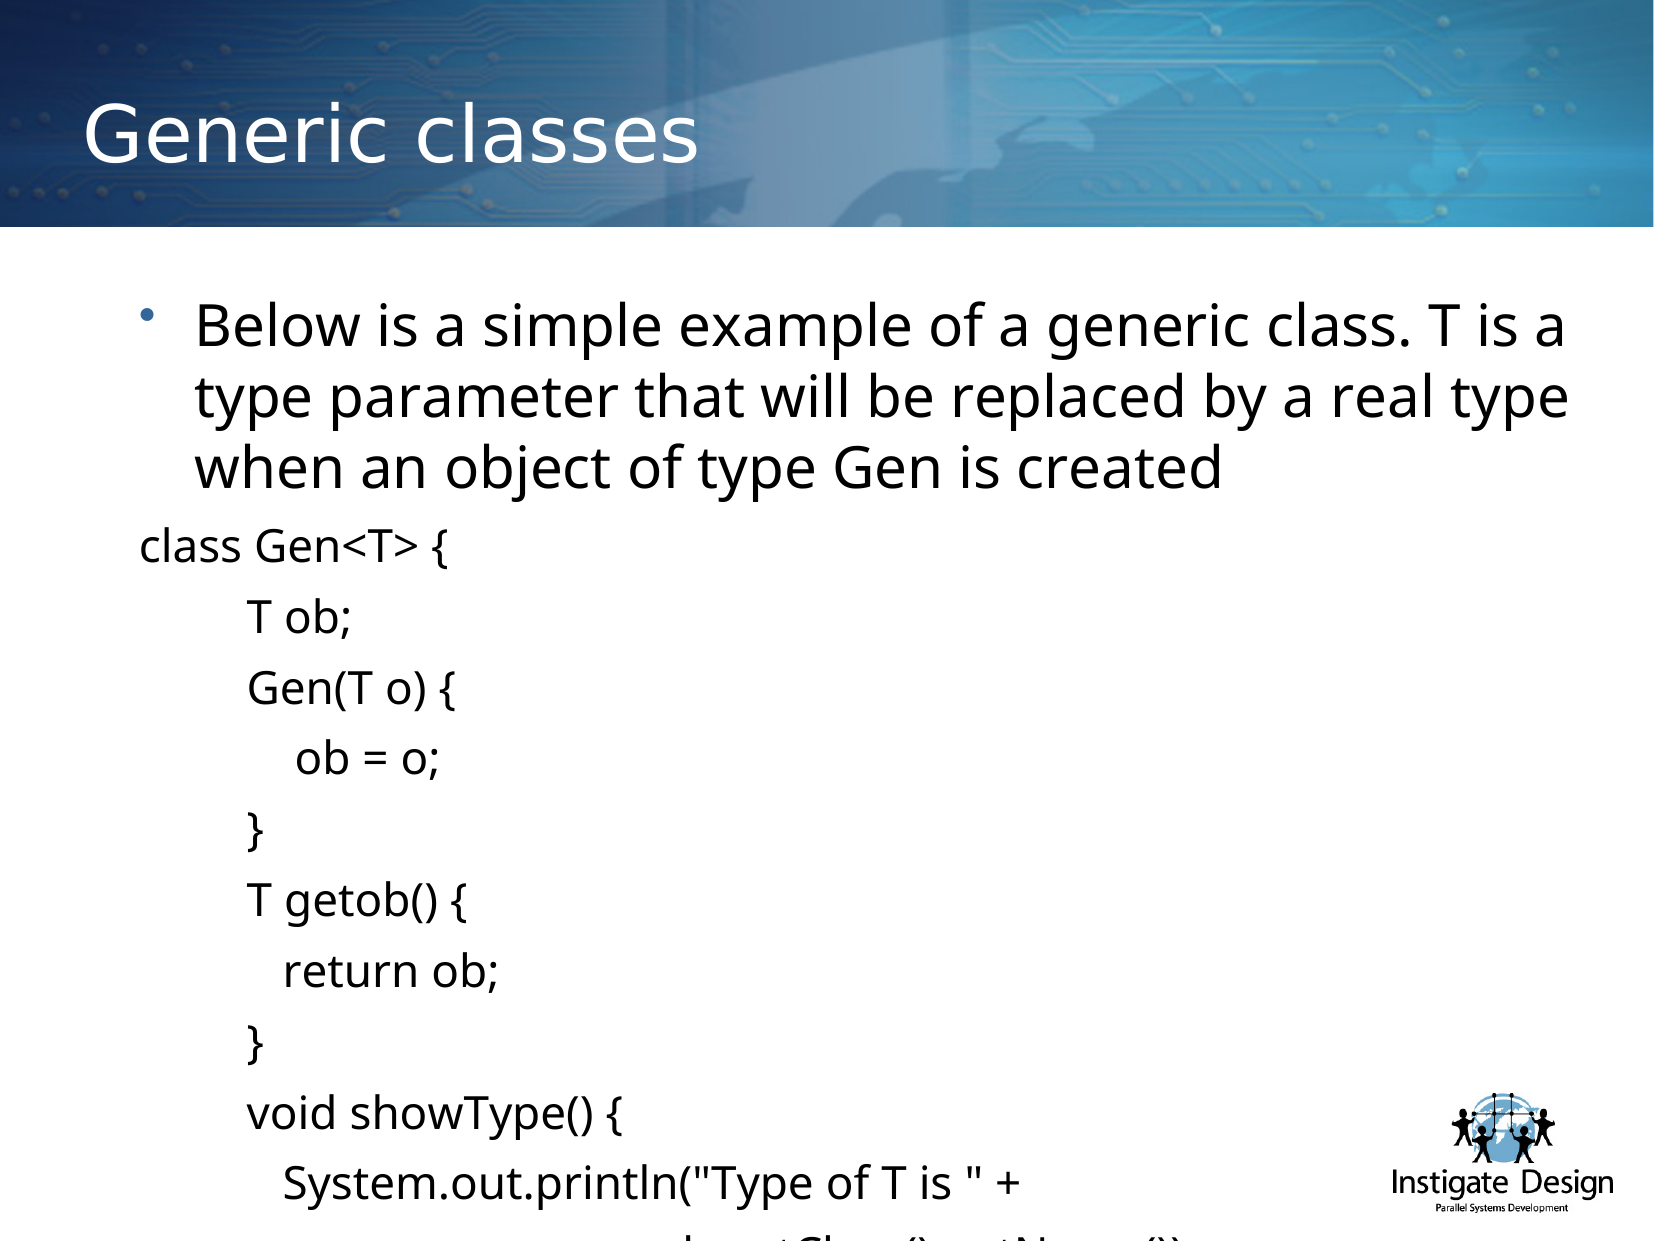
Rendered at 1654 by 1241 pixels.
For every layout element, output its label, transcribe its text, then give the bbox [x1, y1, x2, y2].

title Generic classes [82, 49, 1570, 228]
picture [1571, 1093, 1613, 1213]
list Below is a simple example of a generic class. T is a type parameter that will be replaced by a real type when an object of type Gen is created class Gen<T> { T ob; Gen(T o) { ob = o; } T getob() { return ob; } void showType() { System.out.println("Type of T is " + ob.getClass().getName()); } } [82, 289, 1571, 1241]
picture [0, 0, 1654, 227]
